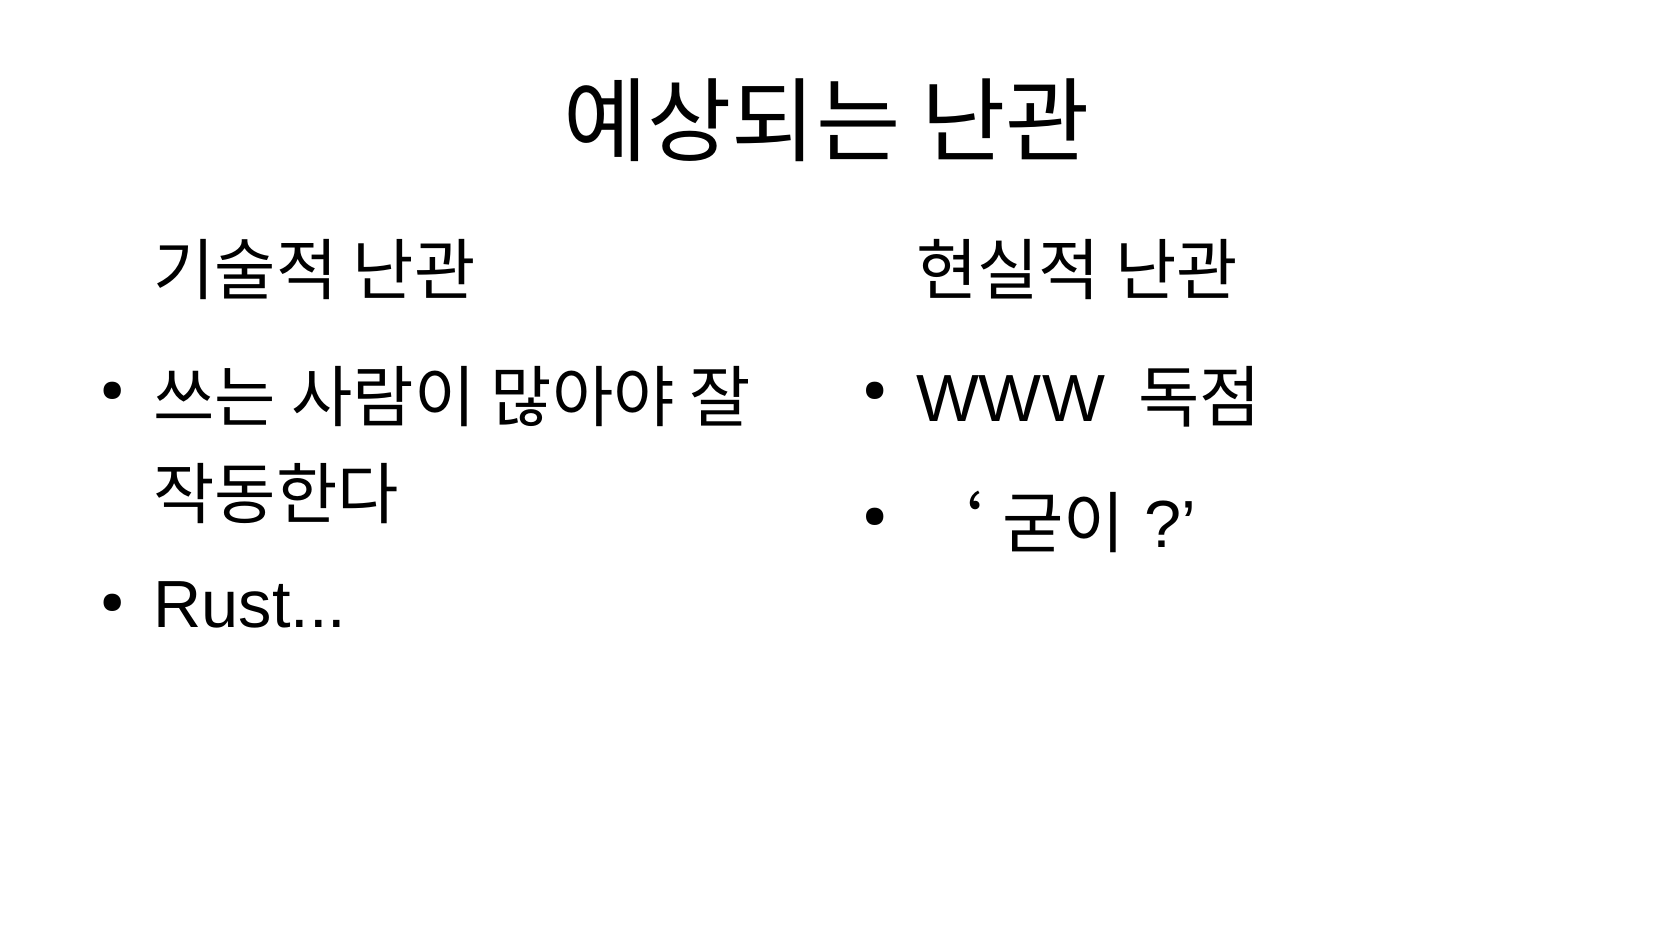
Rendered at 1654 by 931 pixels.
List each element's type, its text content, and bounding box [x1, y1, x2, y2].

list 현실적 난관 WWW 독점 ‘굳이?’ [845, 217, 1572, 758]
title 예상되는 난관 [82, 37, 1571, 193]
list 기술적 난관 쓰는 사람이 많아야 잘 작동한다 Rust... [82, 217, 809, 758]
